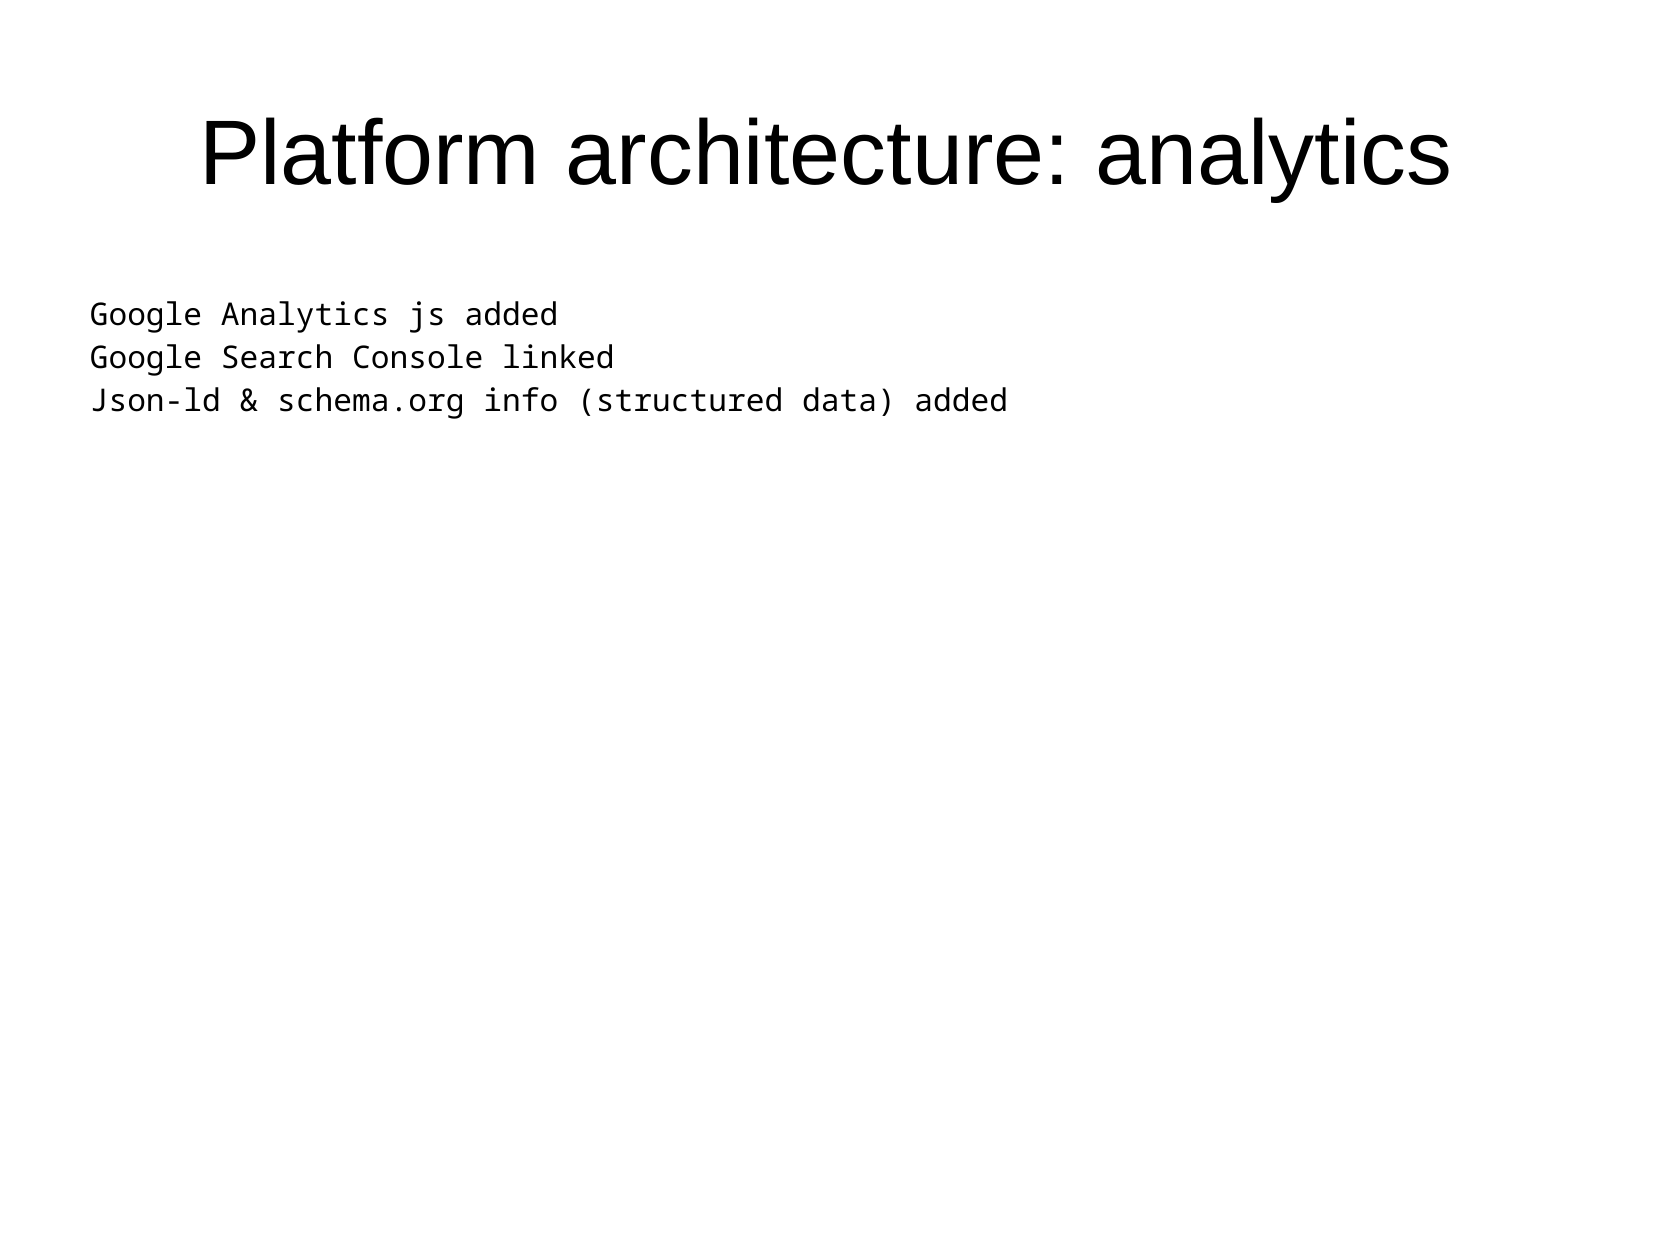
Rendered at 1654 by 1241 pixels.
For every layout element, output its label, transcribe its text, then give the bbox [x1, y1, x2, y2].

title Platform architecture: analytics [82, 49, 1571, 257]
text_box Google Analytics js added Google Search Console linked Json-ld & schema.org info (structured data) added [75, 285, 1576, 939]
